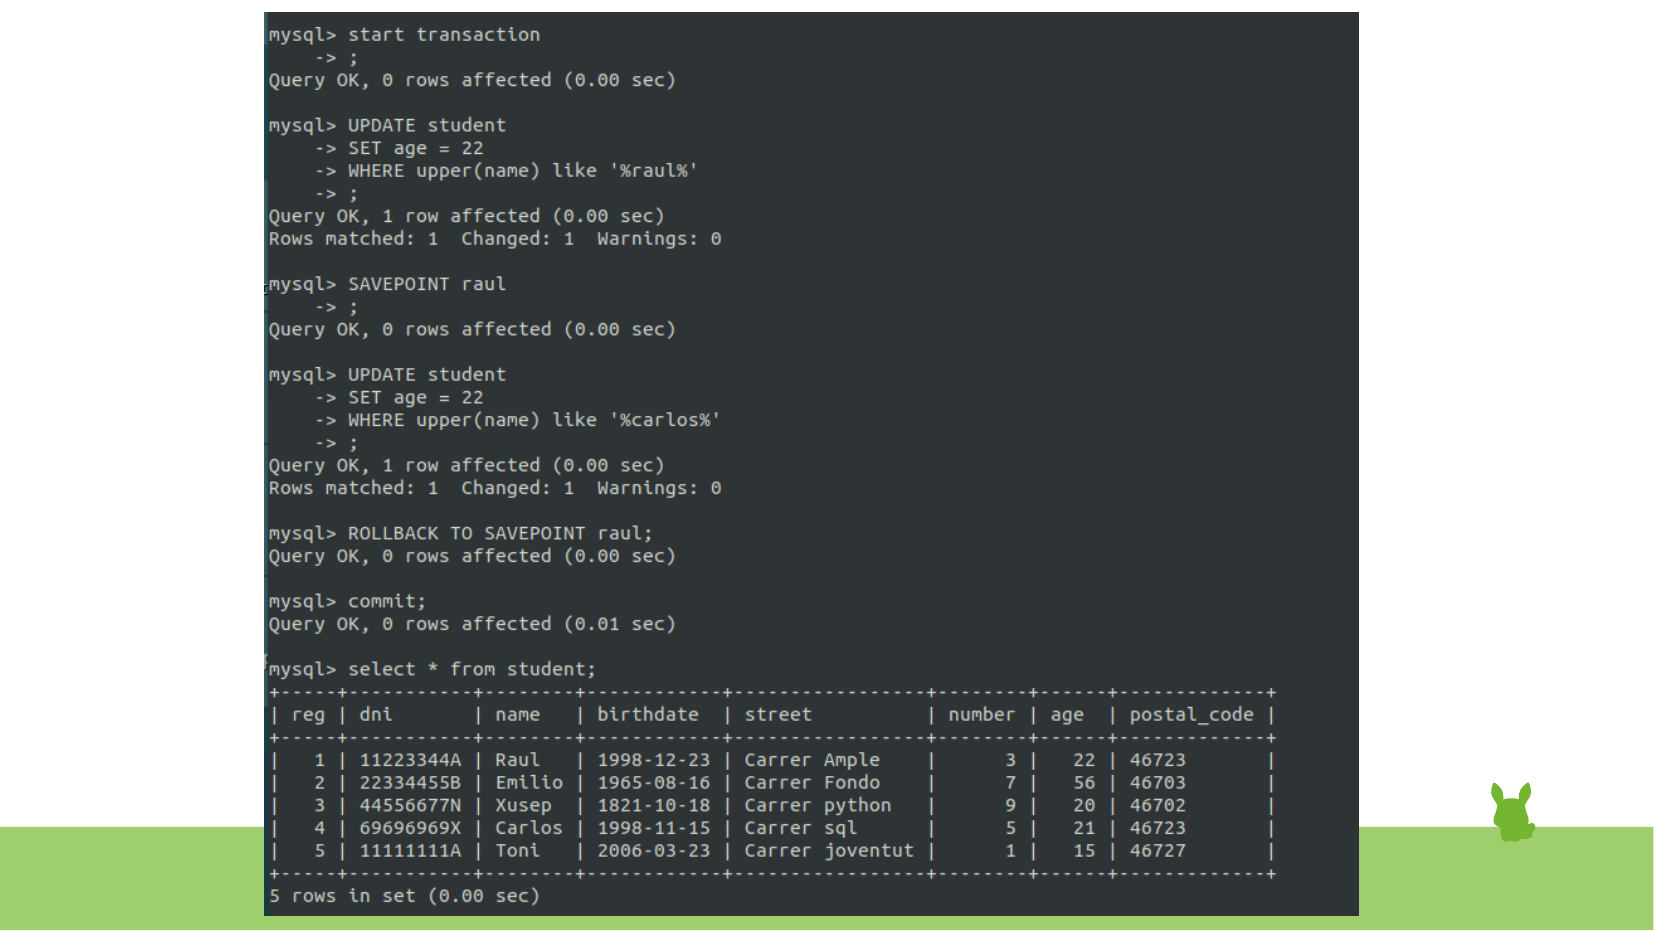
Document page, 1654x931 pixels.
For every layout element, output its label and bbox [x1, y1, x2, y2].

picture [264, 12, 1359, 916]
